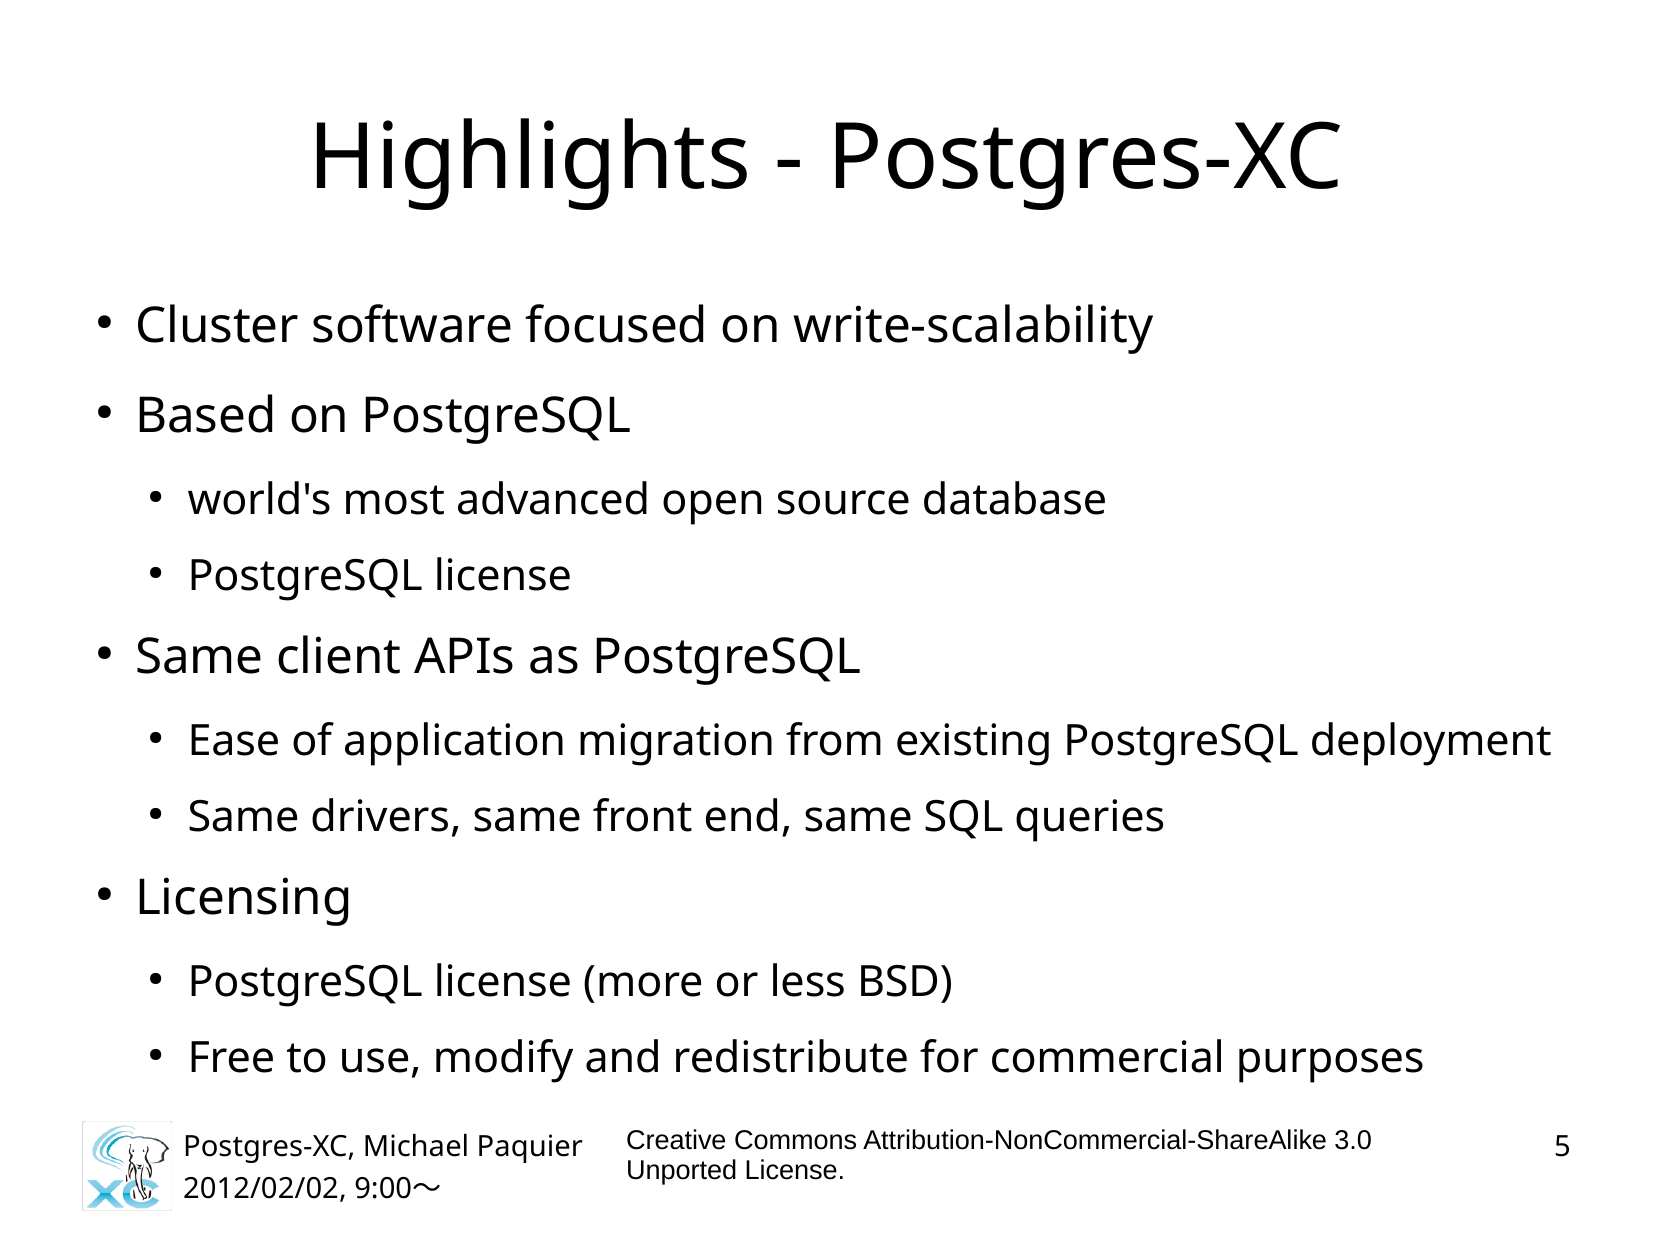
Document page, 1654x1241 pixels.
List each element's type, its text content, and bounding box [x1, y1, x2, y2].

picture [82, 1121, 172, 1211]
list Cluster software focused on write-scalability Based on PostgreSQL world's most advanced open source database PostgreSQL license Same client APIs as PostgreSQL Ease of application migration from existing PostgreSQL deployment Same drivers, same front end, same SQL queries Licensing PostgreSQL license (more or less BSD) Free to use, modify and redistribute for commercial purposes [82, 290, 1571, 1109]
title Highlights - Postgres-XC [82, 56, 1571, 250]
